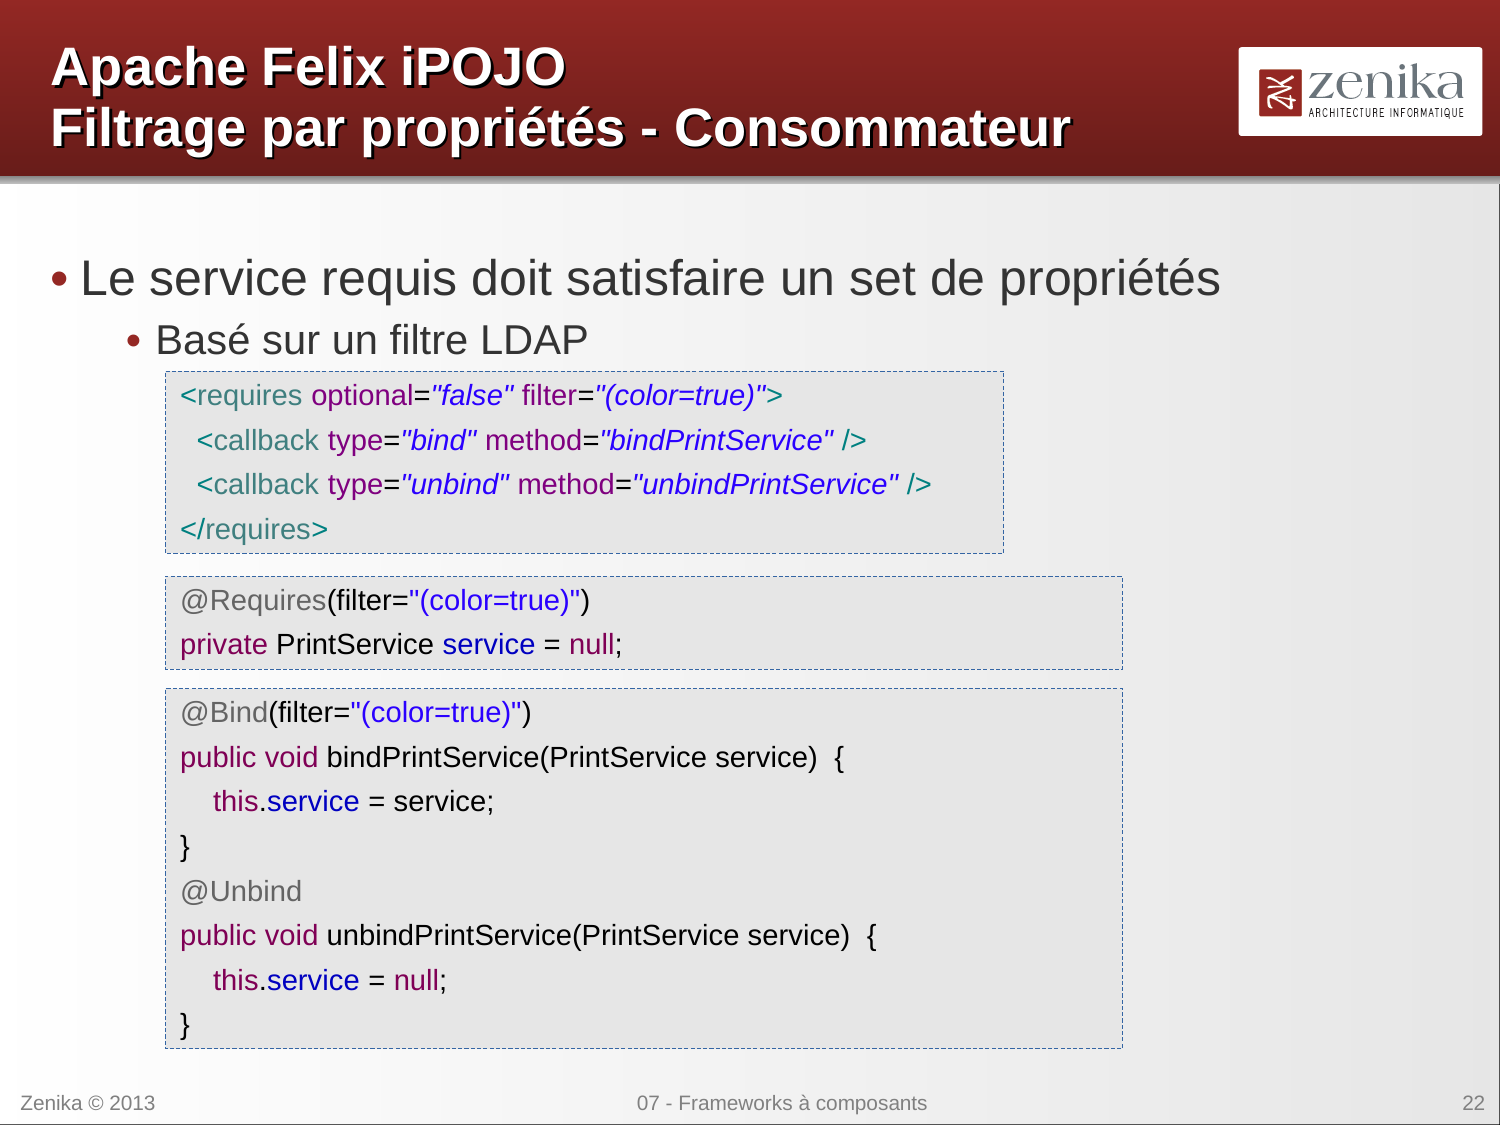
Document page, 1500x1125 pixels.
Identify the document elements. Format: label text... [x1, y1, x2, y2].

list <requires optional="false" filter="(color=true)"> <callback type="bind" method="bindPrintService" /> <callback type="unbind" method="unbindPrintService" /> </requires> [165, 371, 1004, 554]
list @Bind(filter="(color=true)") public void bindPrintService(PrintService service) { this.service = service; } @Unbind public void unbindPrintService(PrintService service) { this.service = null; } [165, 688, 1123, 1049]
list Le service requis doit satisfaire un set de propriétés Basé sur un filtre LDAP [50, 249, 1435, 1079]
title Apache Felix iPOJO Filtrage par propriétés - Consommateur [50, 15, 1206, 180]
list @Requires(filter="(color=true)") private PrintService service = null; [165, 576, 1123, 670]
picture [1257, 58, 1464, 125]
